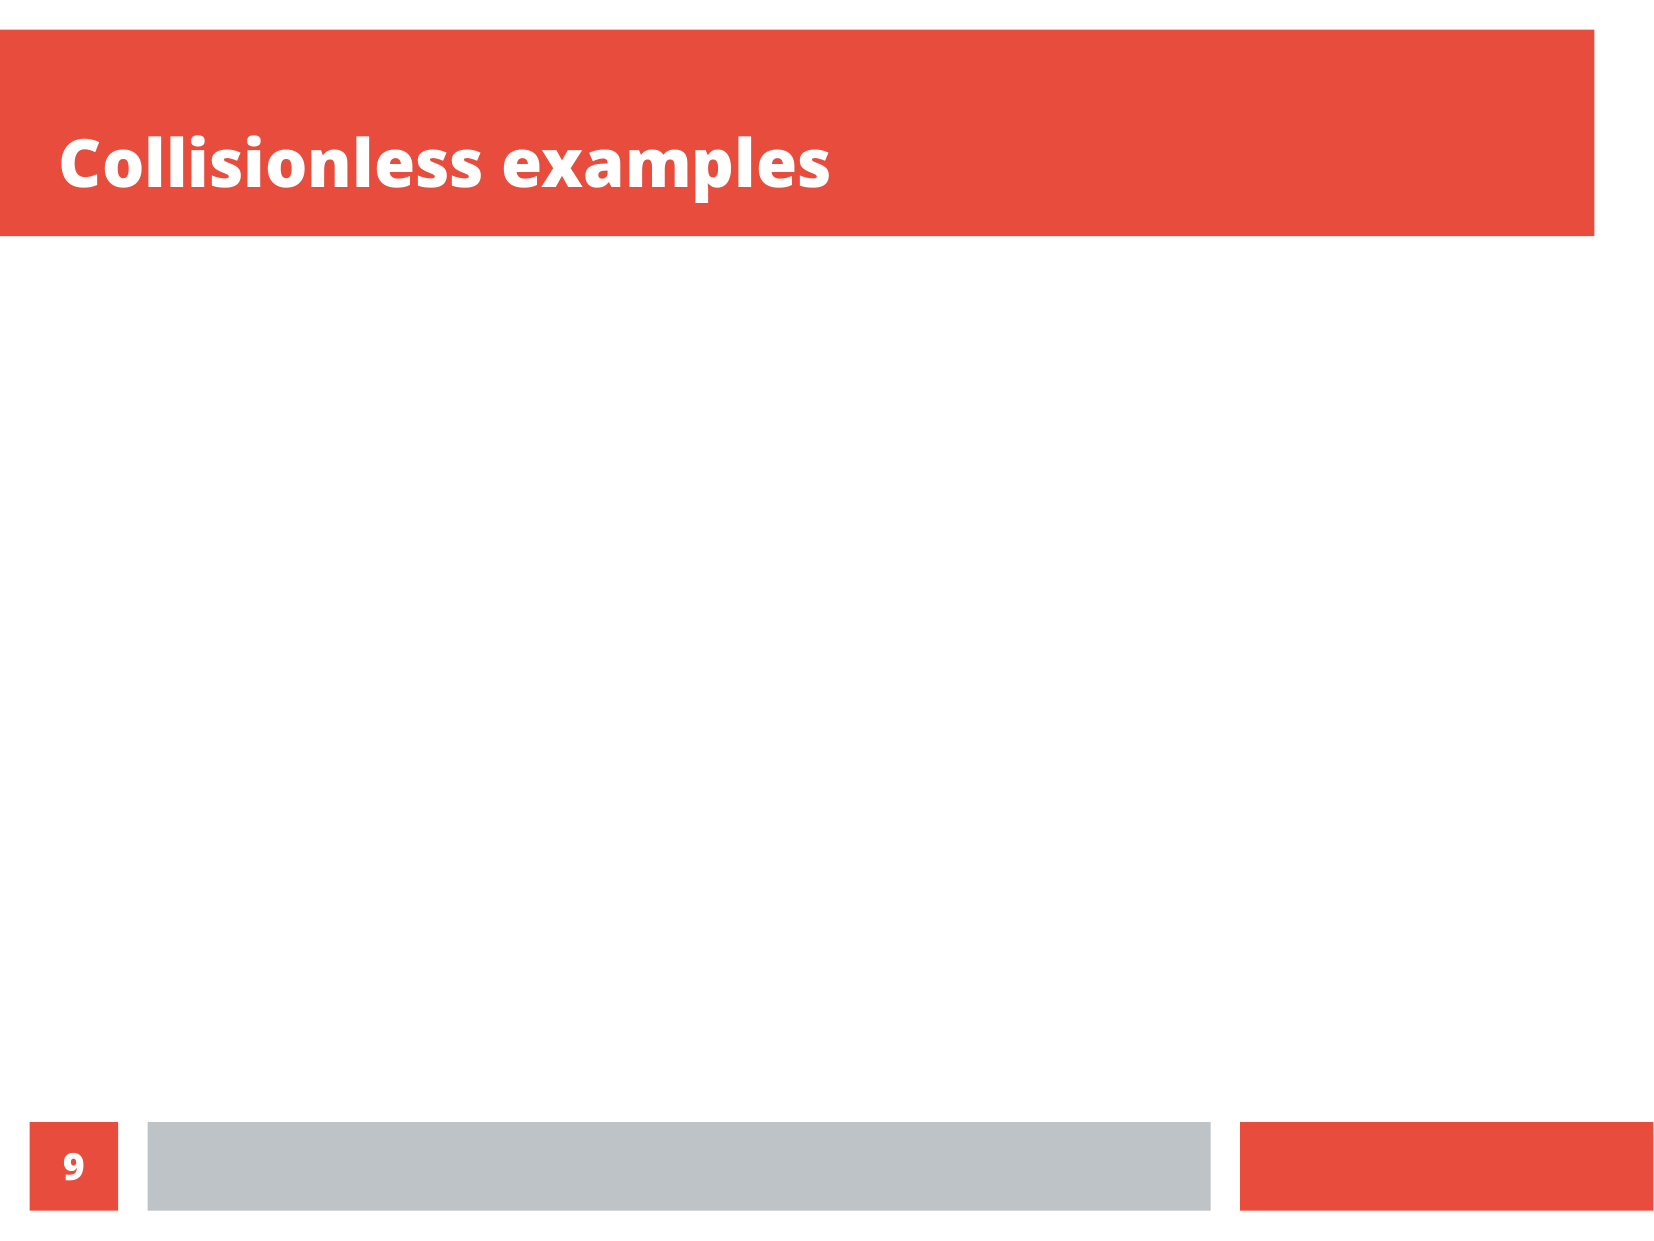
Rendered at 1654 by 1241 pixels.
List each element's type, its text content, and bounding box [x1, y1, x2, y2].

title Collisionless examples [59, 59, 1595, 207]
